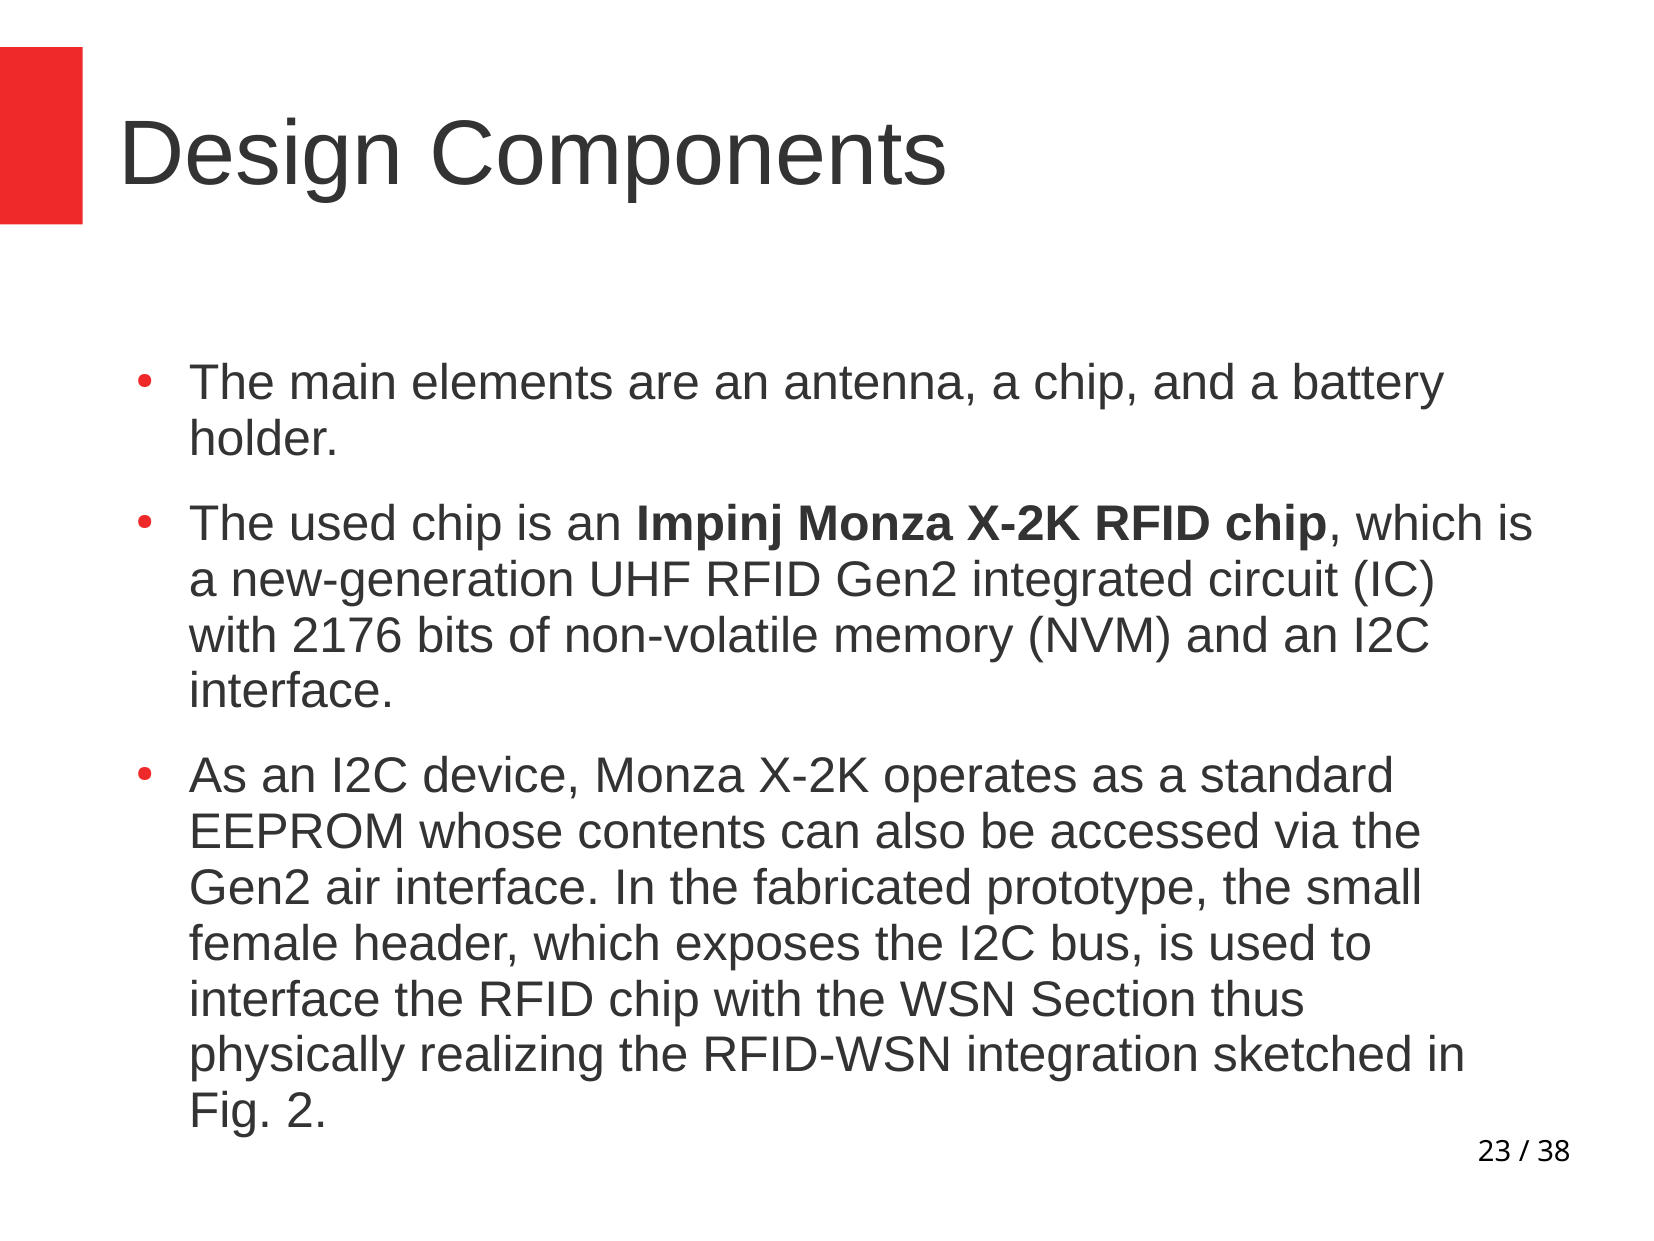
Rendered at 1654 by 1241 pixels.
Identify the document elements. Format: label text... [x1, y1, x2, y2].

title Design Components [118, 49, 1571, 257]
list The main elements are an antenna, a chip, and a battery holder. The used chip is an Impinj Monza X-2K RFID chip, which is a new-generation UHF RFID Gen2 integrated circuit (IC) with 2176 bits of non-volatile memory (NVM) and an I2C interface. As an I2C device, Monza X-2K operates as a standard EEPROM whose contents can also be accessed via the Gen2 air interface. In the fabricated prototype, the small female header, which exposes the I2C bus, is used to interface the RFID chip with the WSN Section thus physically realizing the RFID-WSN integration sketched in Fig. 2. [118, 354, 1536, 1074]
